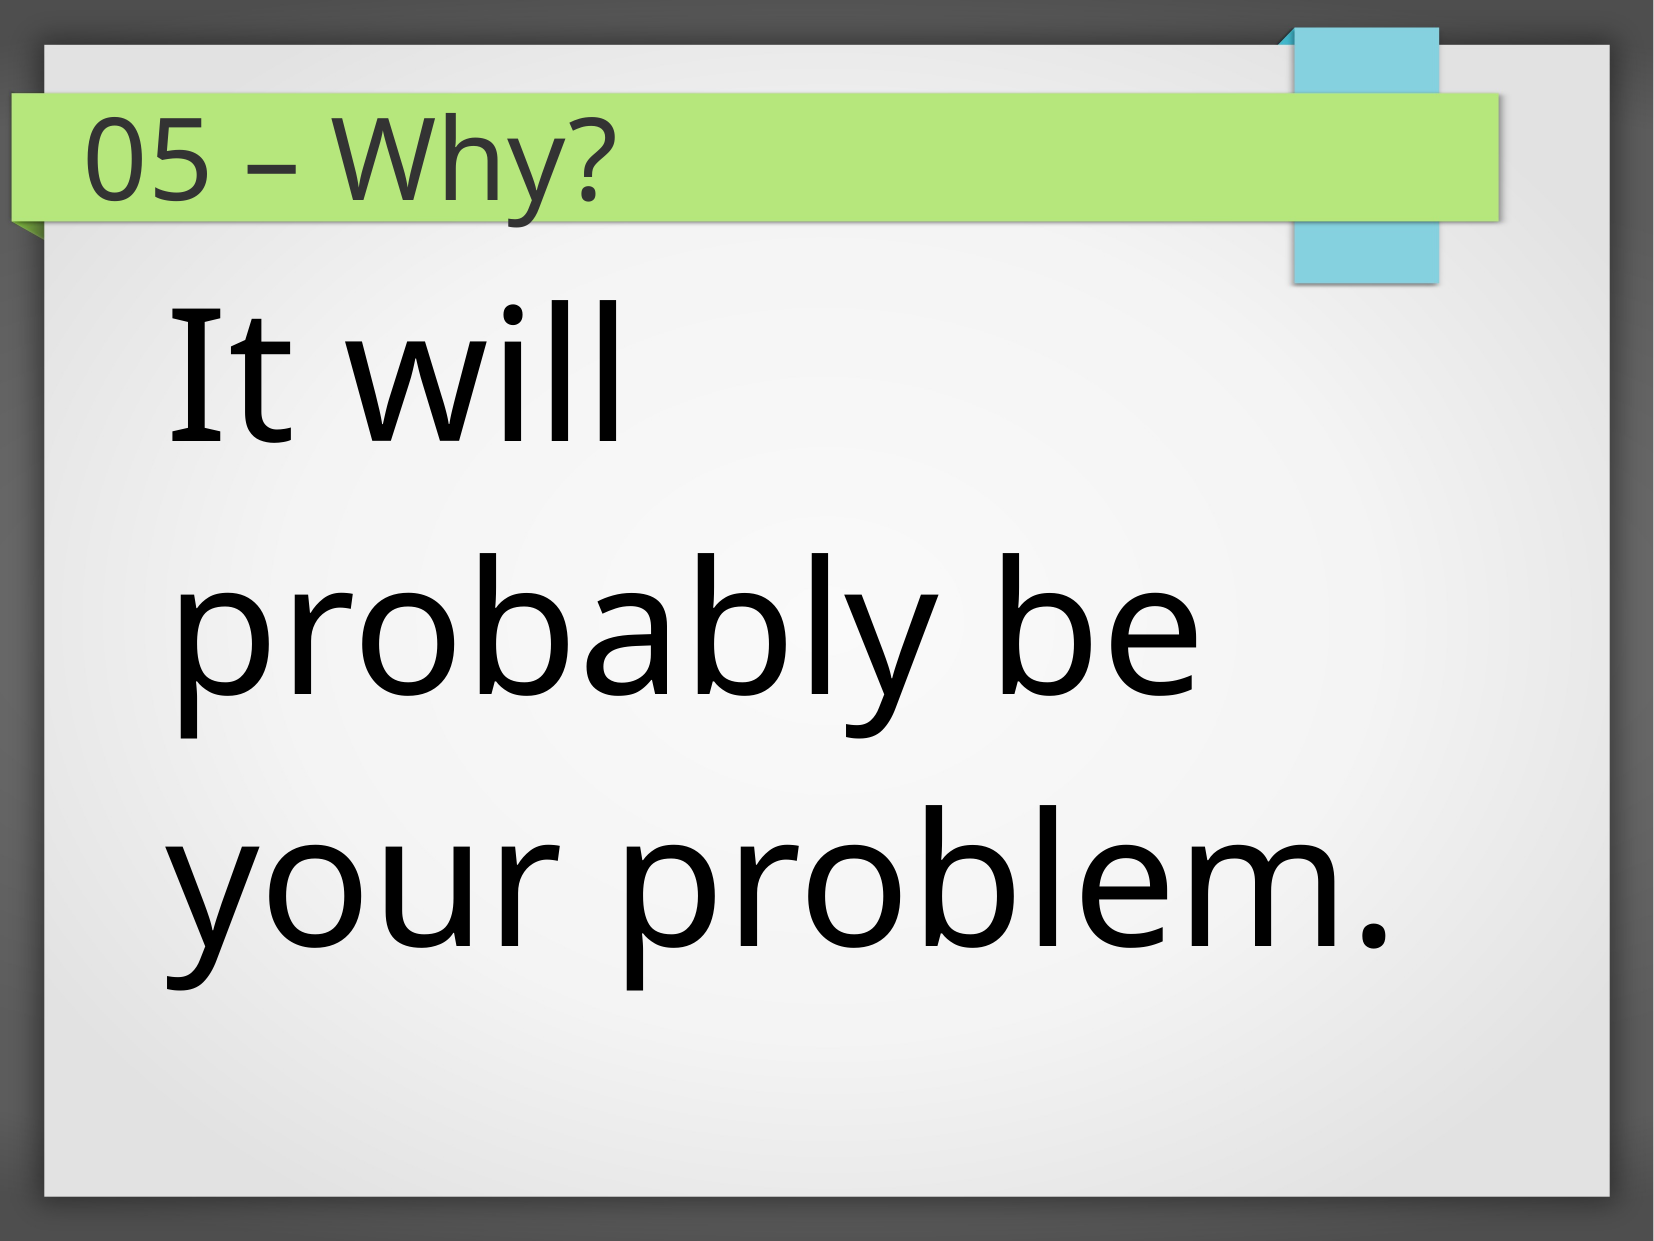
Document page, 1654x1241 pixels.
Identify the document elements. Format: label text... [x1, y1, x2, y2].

subtitle It will probably be your problem. [165, 243, 1538, 1241]
picture [0, 0, 1654, 1241]
title 05 – Why? [82, 102, 1465, 209]
